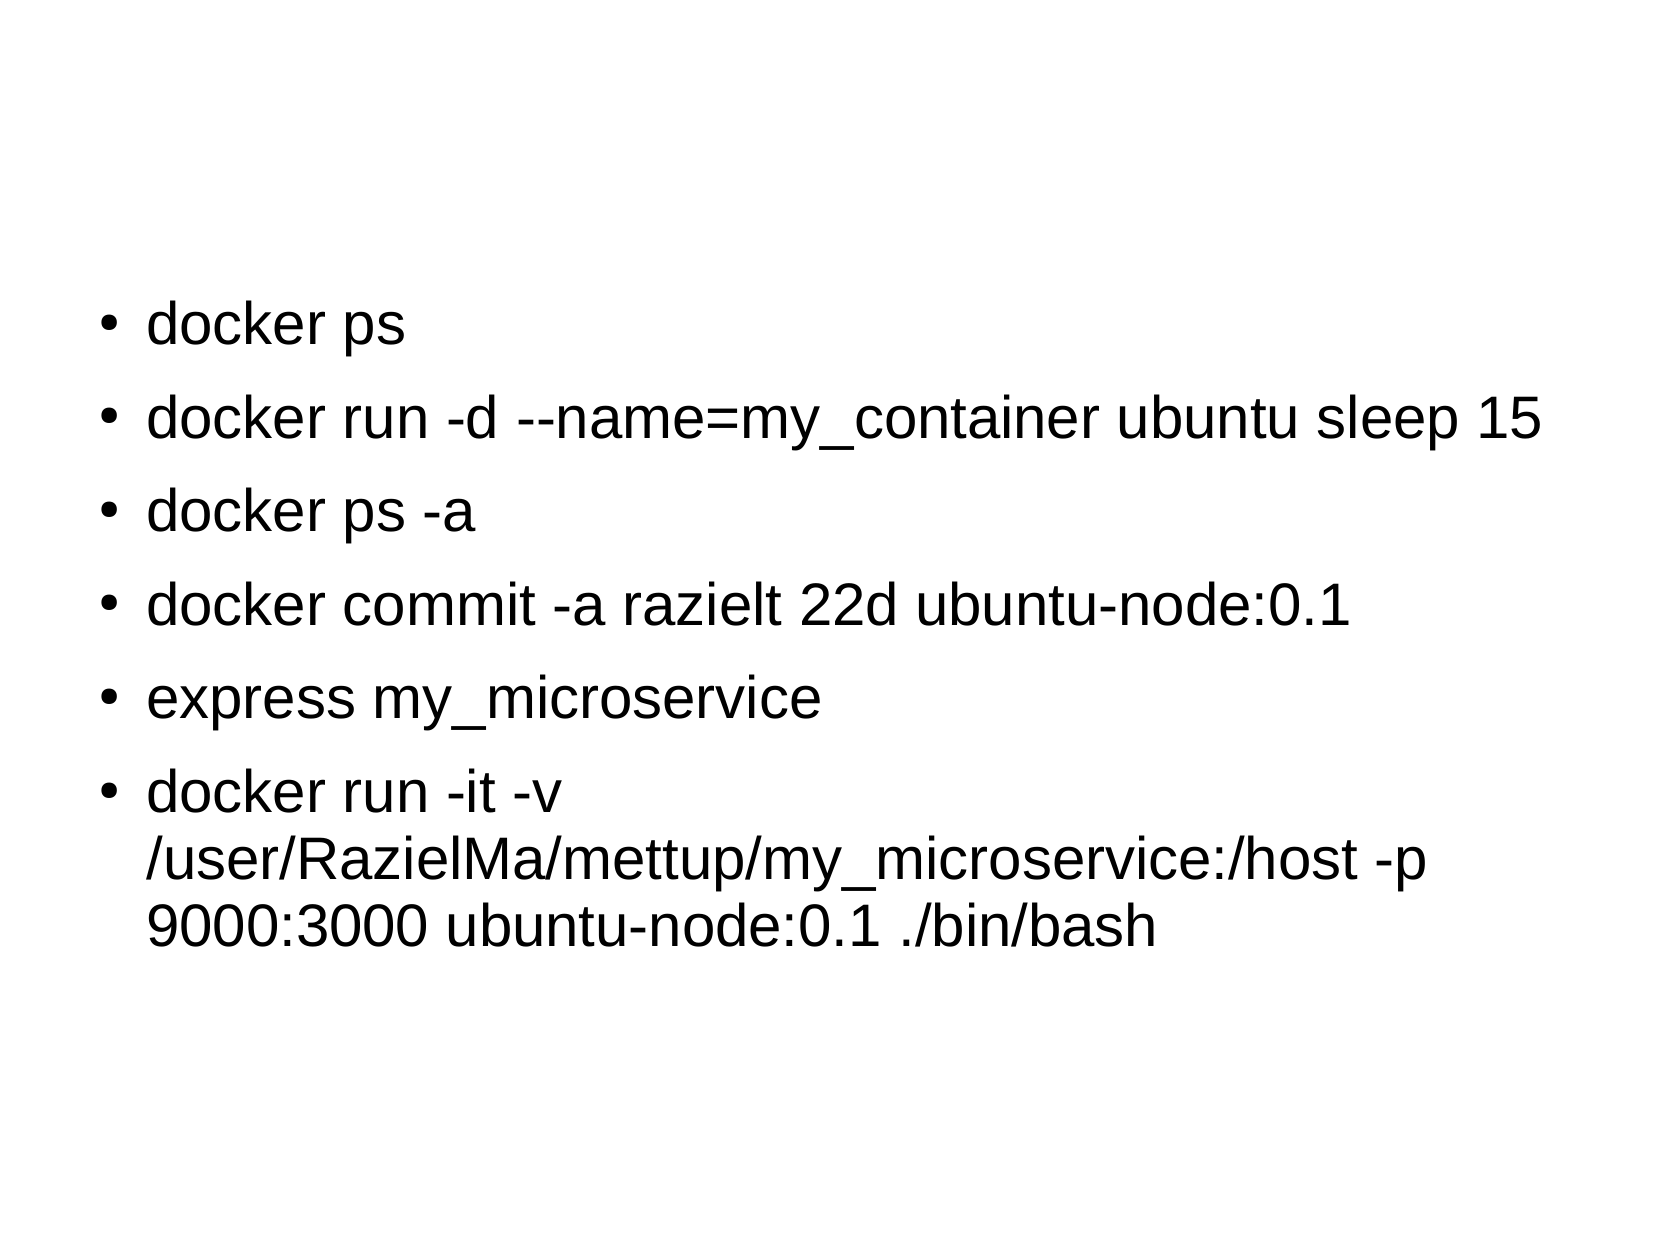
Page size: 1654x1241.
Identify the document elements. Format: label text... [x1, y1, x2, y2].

list docker ps docker run -d --name=my_container ubuntu sleep 15 docker ps -a docker commit -a razielt 22d ubuntu-node:0.1 express my_microservice docker run -it -v /user/RazielMa/mettup/my_microservice:/host -p 9000:3000 ubuntu-node:0.1 ./bin/bash [82, 290, 1571, 1010]
